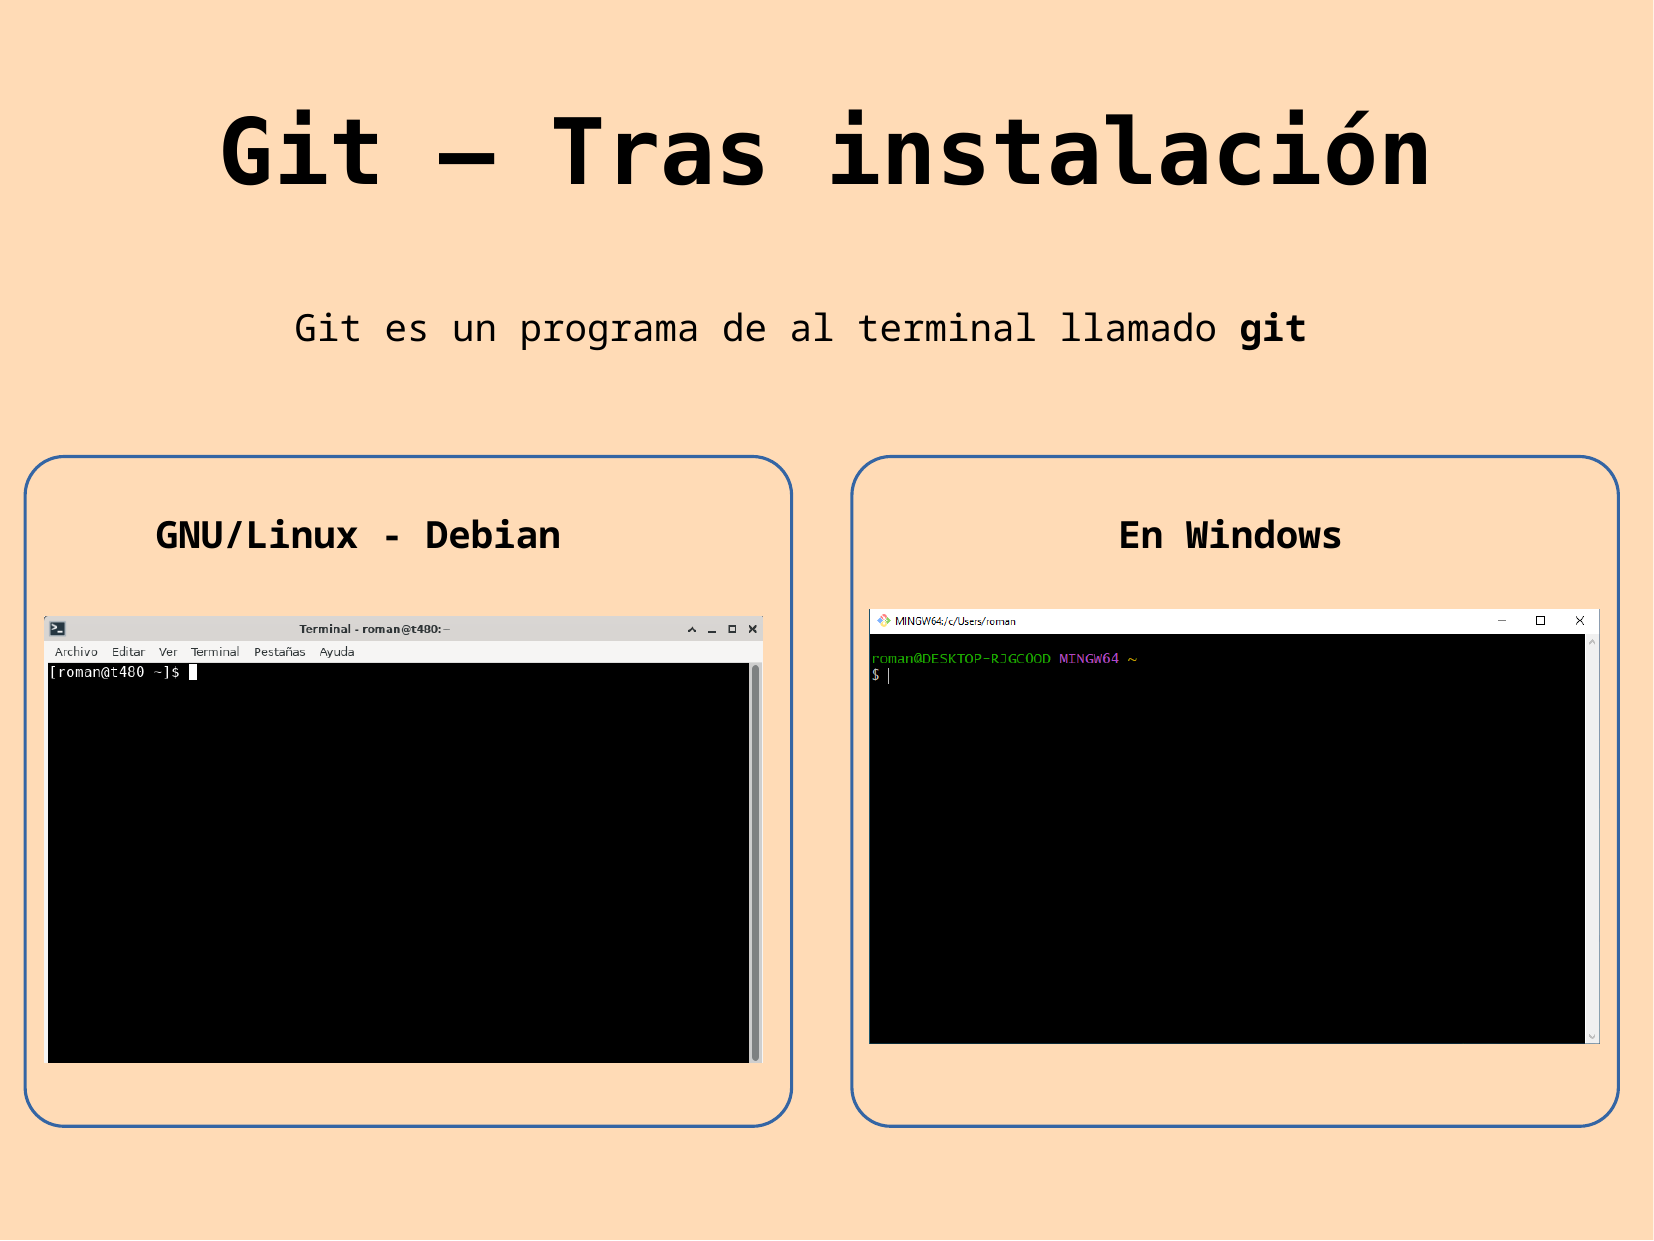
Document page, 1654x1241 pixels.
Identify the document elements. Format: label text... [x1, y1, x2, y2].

text_box En Windows [1103, 485, 1372, 584]
picture [44, 616, 763, 1063]
picture [869, 609, 1600, 1044]
title Git – Tras instalación [82, 49, 1571, 257]
text_box Git es un programa de al terminal llamado git [279, 278, 1353, 376]
text_box GNU/Linux - Debian [141, 485, 593, 584]
